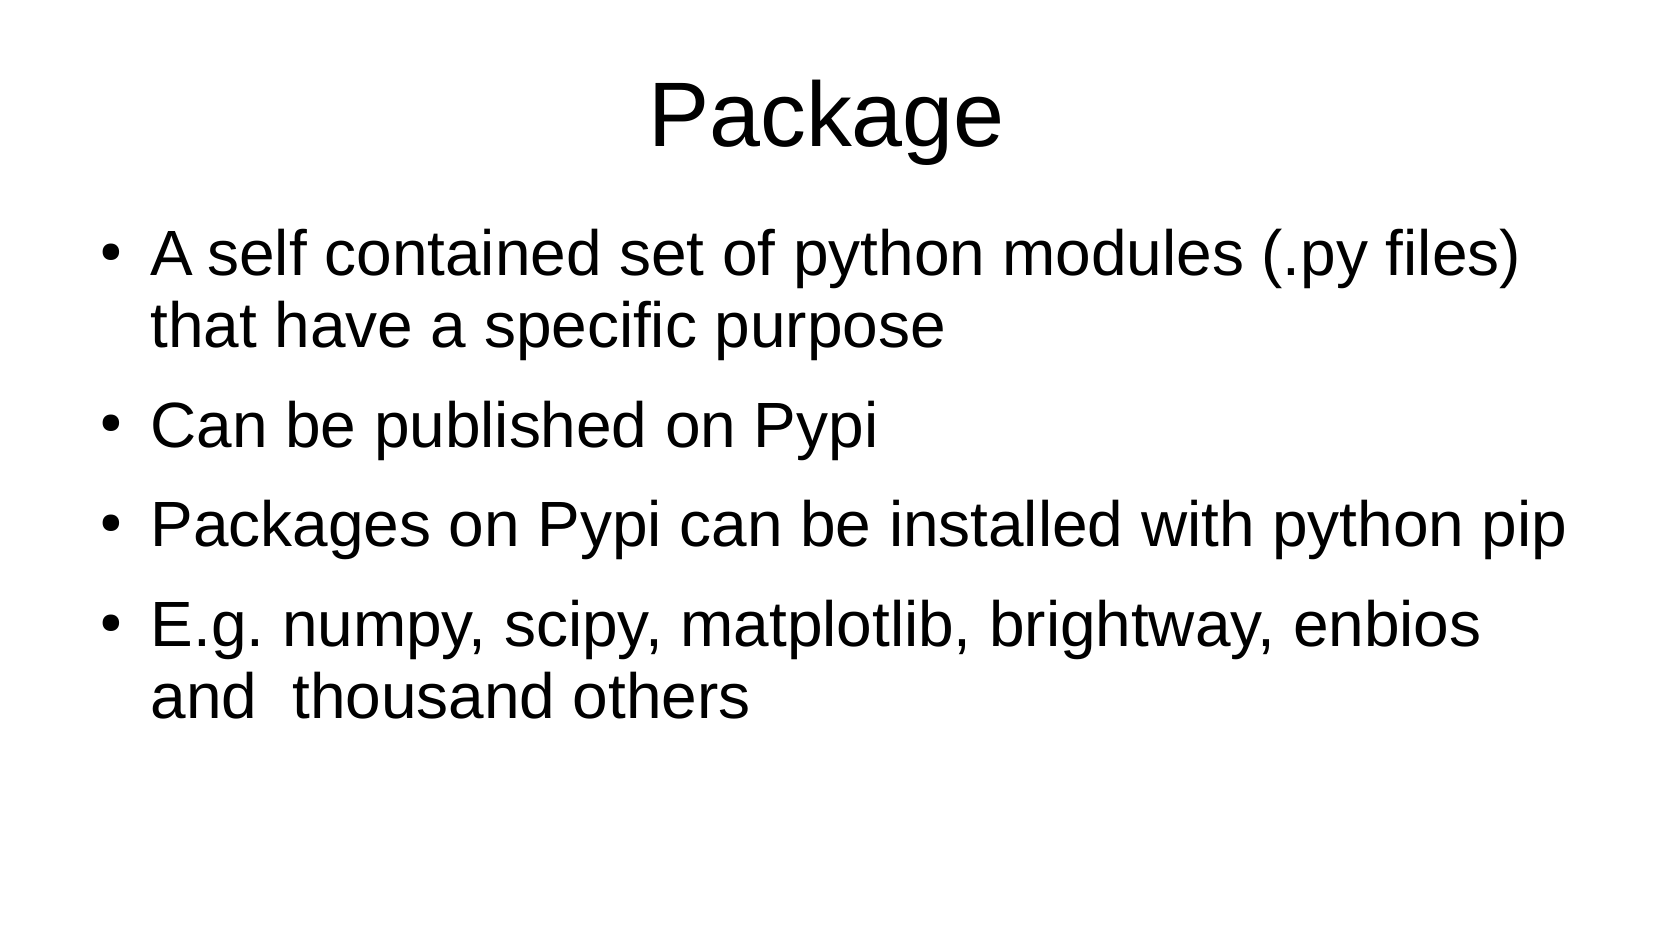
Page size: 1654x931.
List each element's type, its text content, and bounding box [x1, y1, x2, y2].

title Package [82, 37, 1571, 193]
list A self contained set of python modules (.py files) that have a specific purpose Can be published on Pypi Packages on Pypi can be installed with python pip E.g. numpy, scipy, matplotlib, brightway, enbios and thousand others [82, 217, 1571, 758]
